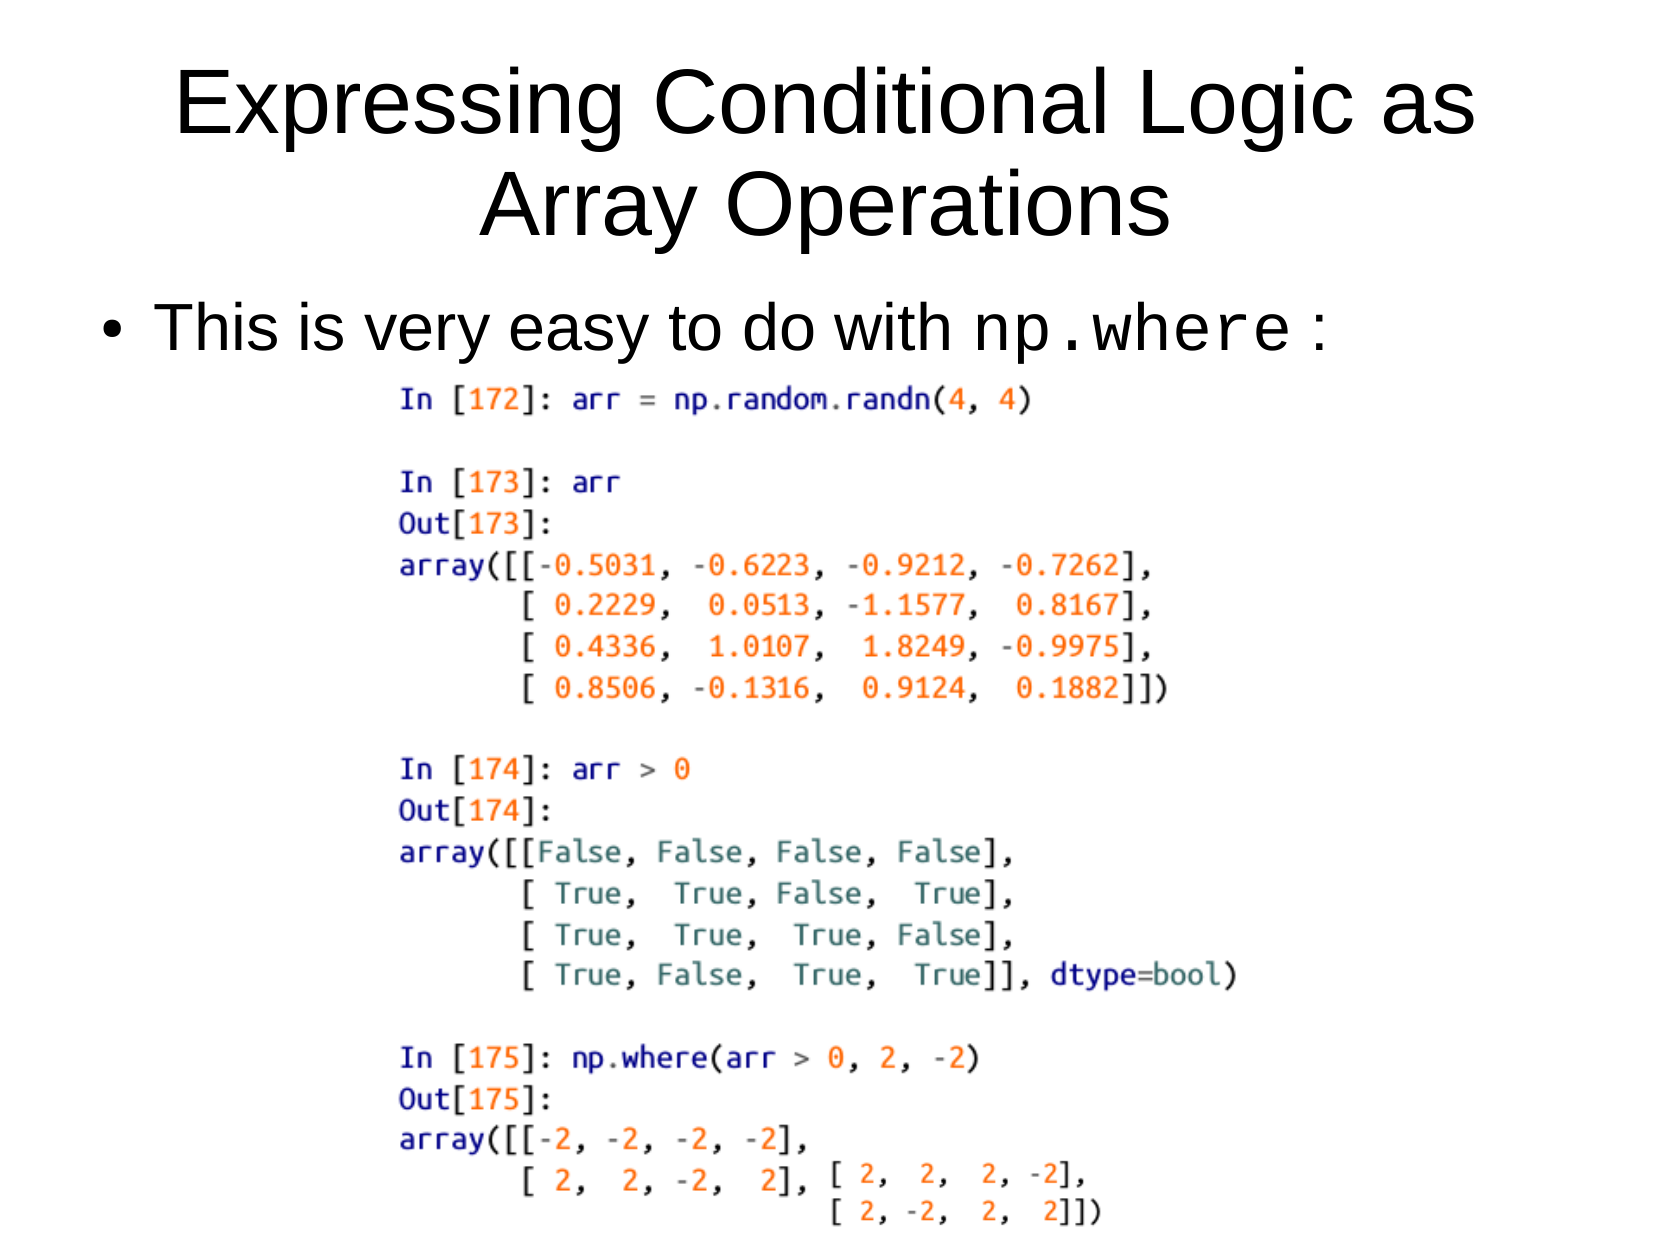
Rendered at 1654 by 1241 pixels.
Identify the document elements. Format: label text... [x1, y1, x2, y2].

title Expressing Conditional Logic as Array Operations [82, 49, 1571, 257]
picture [394, 375, 1241, 1236]
list This is very easy to do with np.where : [82, 290, 1571, 1010]
